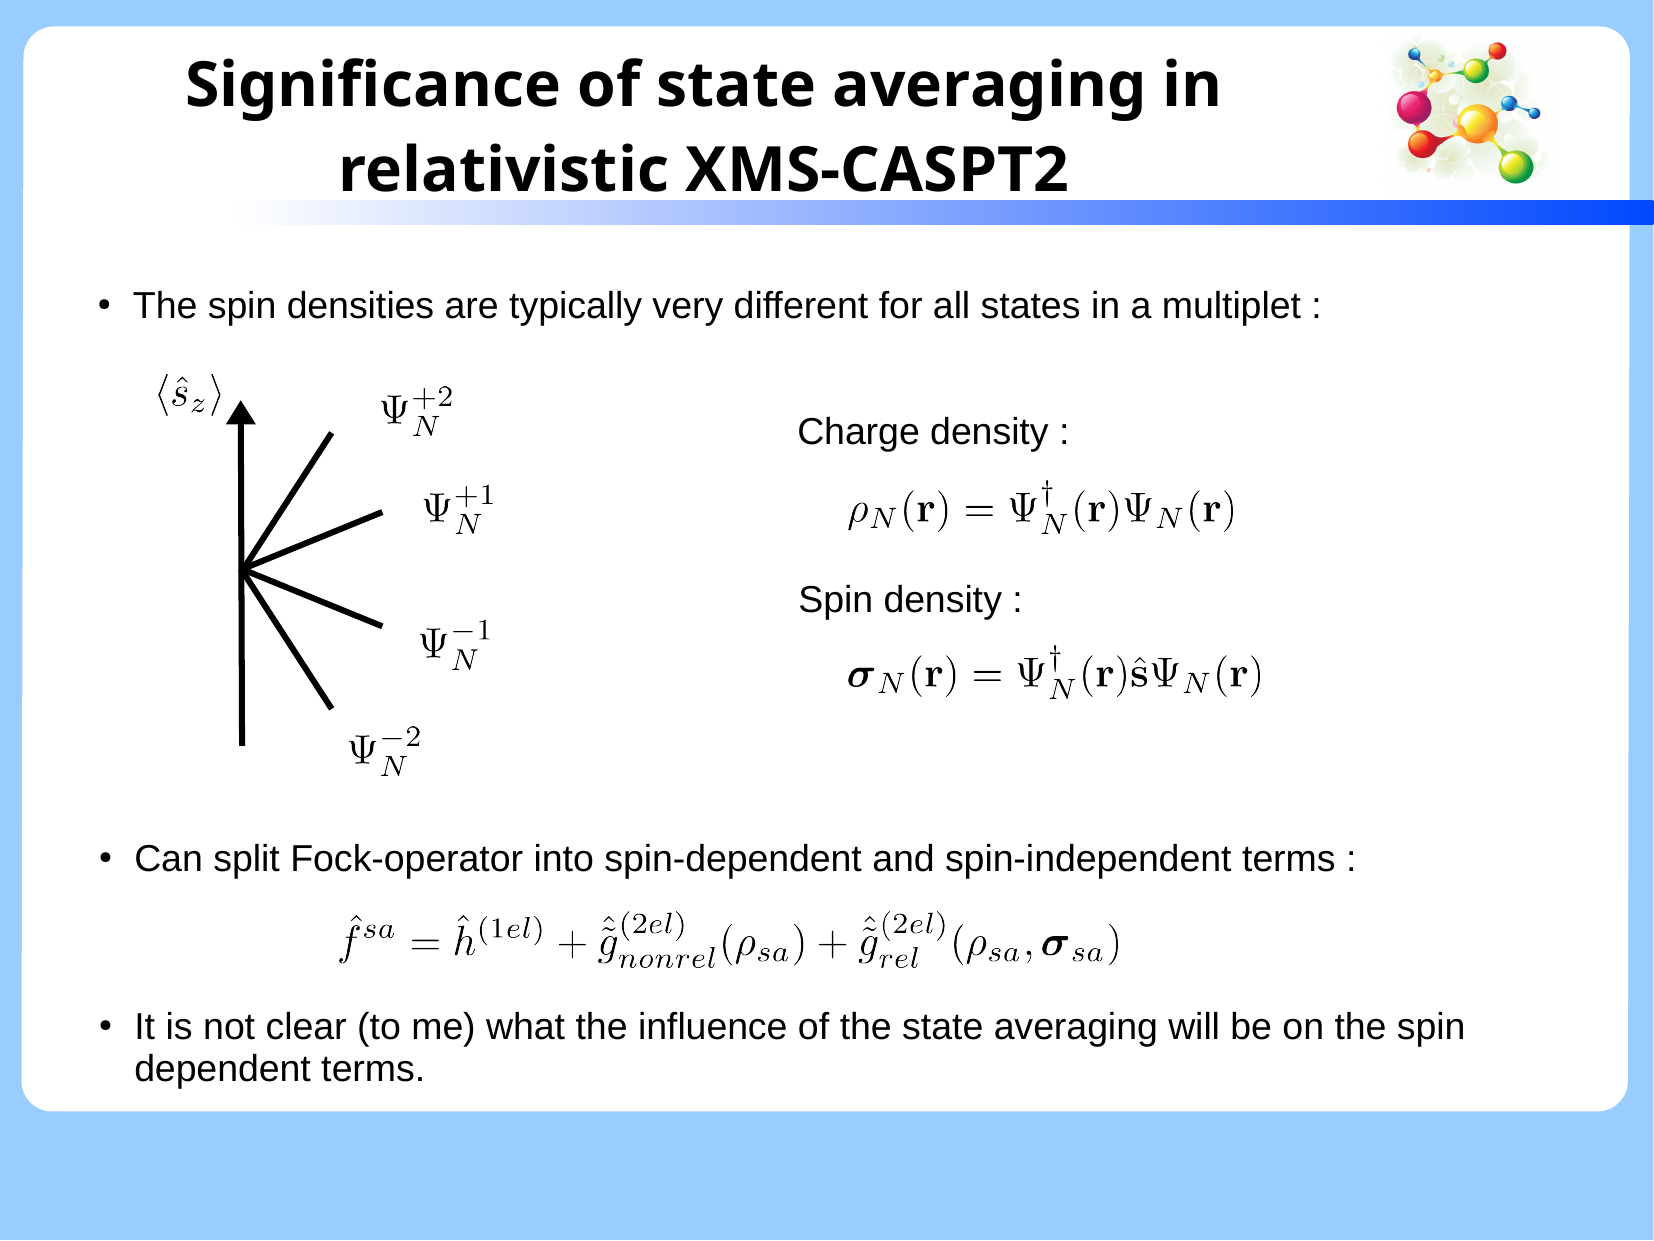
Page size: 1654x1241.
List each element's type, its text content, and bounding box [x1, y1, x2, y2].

text_box Can split Fock-operator into spin-dependent and spin-independent terms : It is not clear (to me) what the influence of the state averaging will be on the spin dependent terms. [84, 830, 1579, 1140]
title Significance of state averaging in relativistic XMS-CASPT2 [80, 49, 1329, 201]
picture [423, 484, 493, 535]
picture [419, 619, 490, 670]
picture [348, 726, 420, 776]
picture [848, 480, 1233, 534]
text_box The spin densities are typically very different for all states in a multiplet : Charge density : Spin density : [82, 277, 1592, 755]
picture [158, 373, 221, 416]
picture [380, 386, 452, 436]
picture [1382, 29, 1556, 195]
picture [848, 645, 1260, 699]
